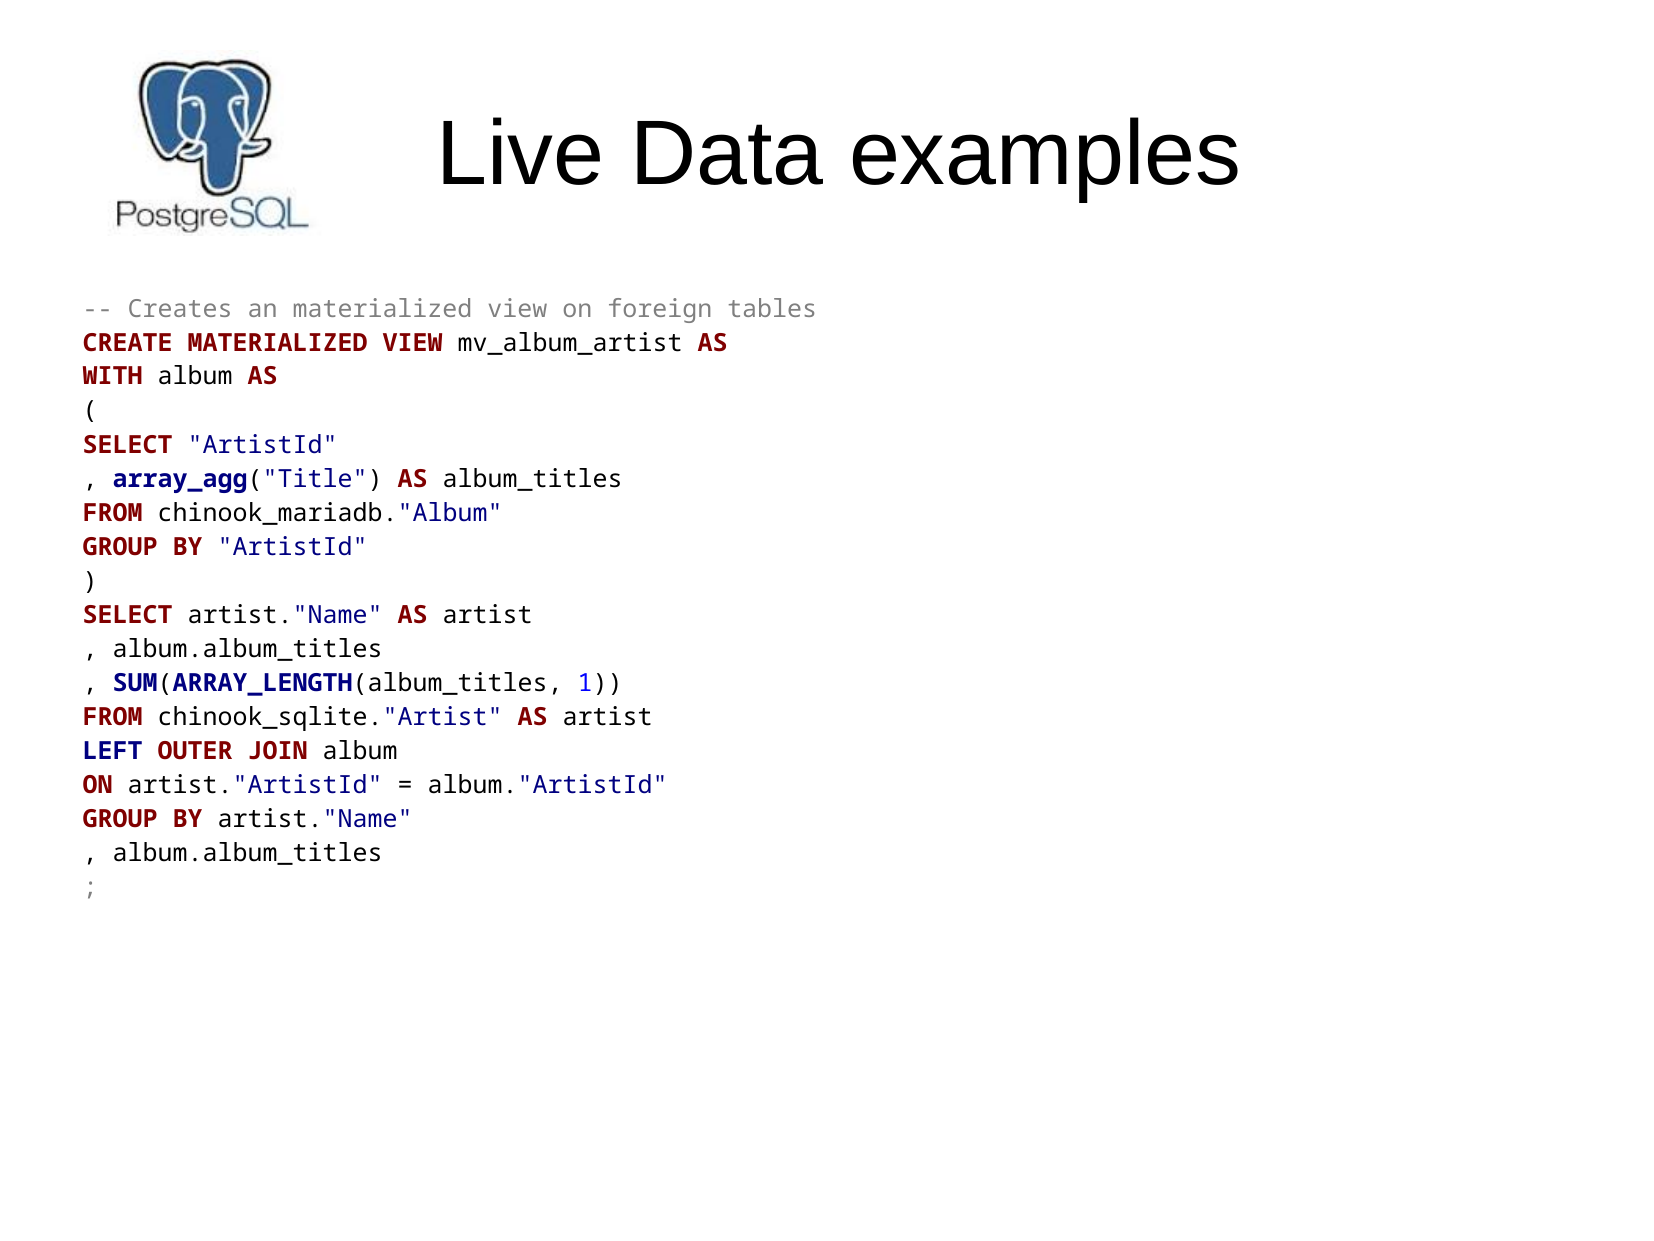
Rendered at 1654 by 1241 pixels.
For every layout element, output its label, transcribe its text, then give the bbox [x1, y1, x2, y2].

list -- Creates an materialized view on foreign tables CREATE MATERIALIZED VIEW mv_album_artist AS WITH album AS ( SELECT "ArtistId" , array_agg("Title") AS album_titles FROM chinook_mariadb."Album" GROUP BY "ArtistId" ) SELECT artist."Name" AS artist , album.album_titles , SUM(ARRAY_LENGTH(album_titles, 1)) FROM chinook_sqlite."Artist" AS artist LEFT OUTER JOIN album ON artist."ArtistId" = album."ArtistId" GROUP BY artist."Name" , album.album_titles ; [82, 290, 1538, 1010]
title Live Data examples [82, 49, 1571, 257]
picture [58, 50, 356, 237]
